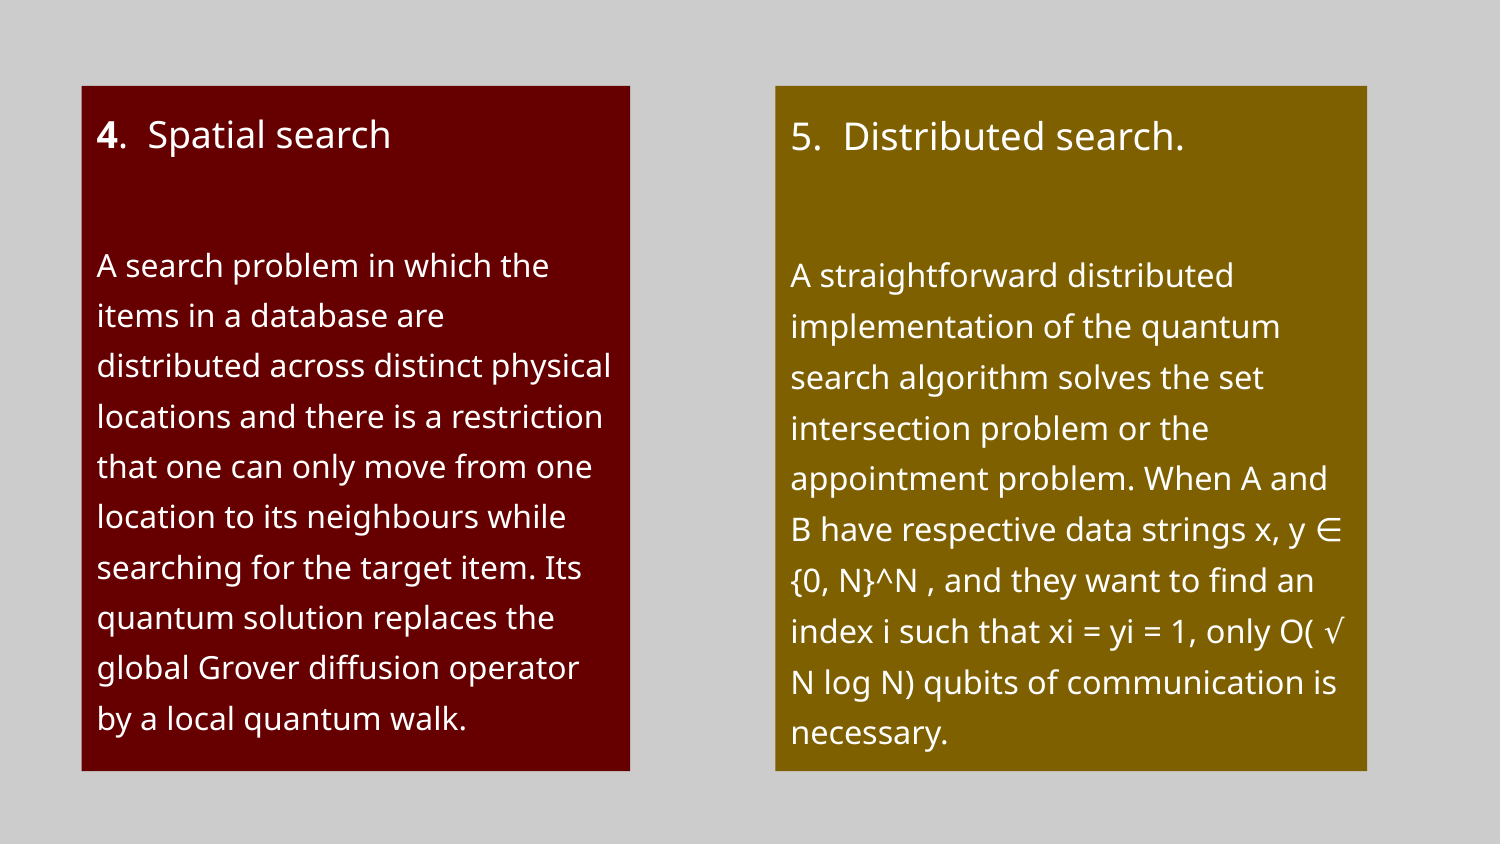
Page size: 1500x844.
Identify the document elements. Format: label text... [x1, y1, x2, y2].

list 4. Spatial search A search problem in which the items in a database are distributed across distinct physical locations and there is a restriction that one can only move from one location to its neighbours while searching for the target item. Its quantum solution replaces the global Grover diffusion operator by a local quantum walk. [81, 85, 631, 772]
list 5. Distributed search. A straightforward distributed implementation of the quantum search algorithm solves the set intersection problem or the appointment problem. When A and B have respective data strings x, y ∈ {0, N}^N , and they want to find an index i such that xi = yi = 1, only O( √ N log N) qubits of communication is necessary. [775, 85, 1368, 772]
